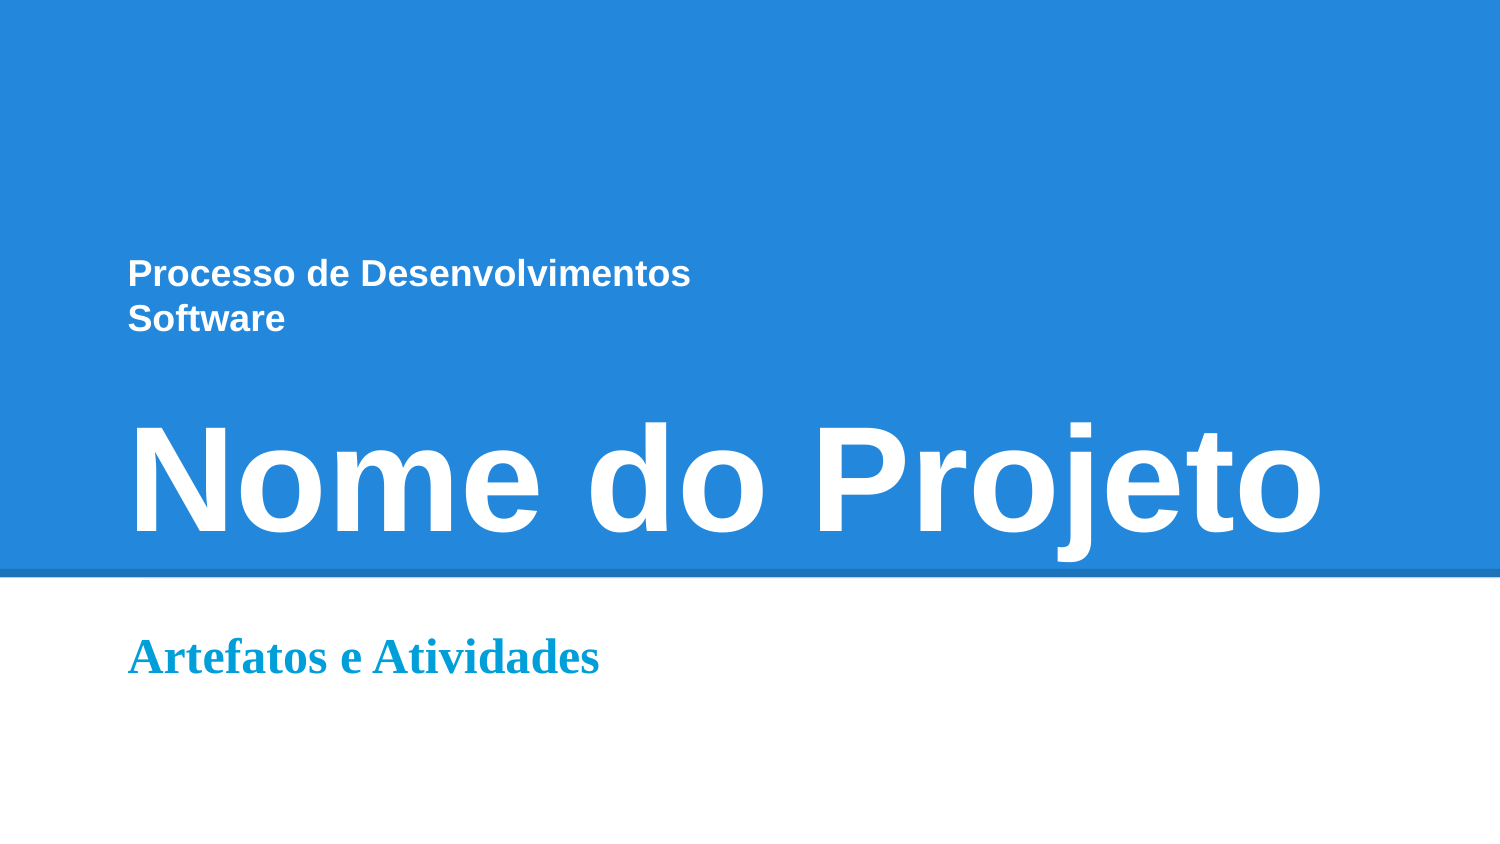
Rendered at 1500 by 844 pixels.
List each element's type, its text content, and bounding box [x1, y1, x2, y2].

title Processo de Desenvolvimentos Software [112, 115, 709, 355]
title Nome do Projeto [112, 306, 1388, 577]
subtitle Artefatos e Atividades [112, 594, 1388, 722]
